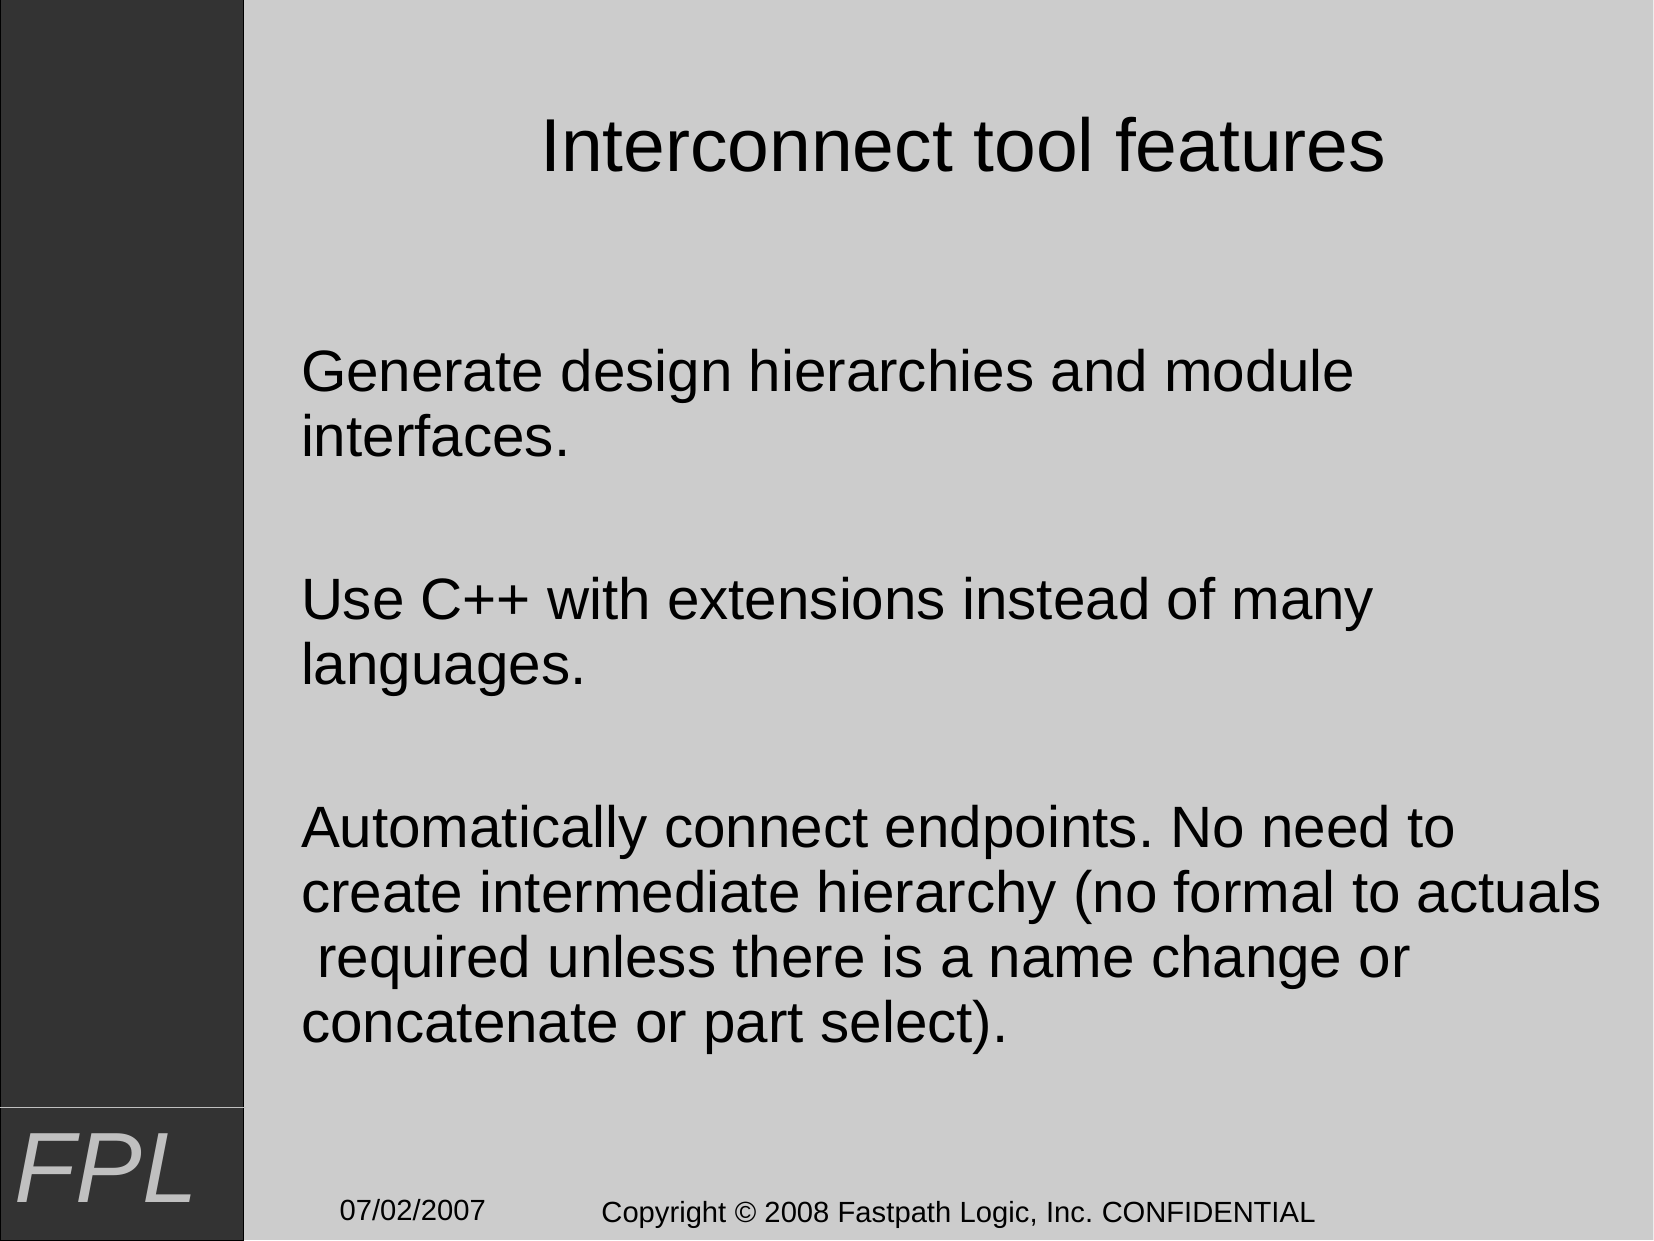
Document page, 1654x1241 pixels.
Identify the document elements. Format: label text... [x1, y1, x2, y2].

subtitle Generate design hierarchies and module interfaces. Use C++ with extensions instead of many languages. Automatically connect endpoints. No need to create intermediate hierarchy (no formal to actuals required unless there is a name change or concatenate or part select). [300, 243, 1613, 1150]
title Interconnect tool features [412, 37, 1515, 243]
